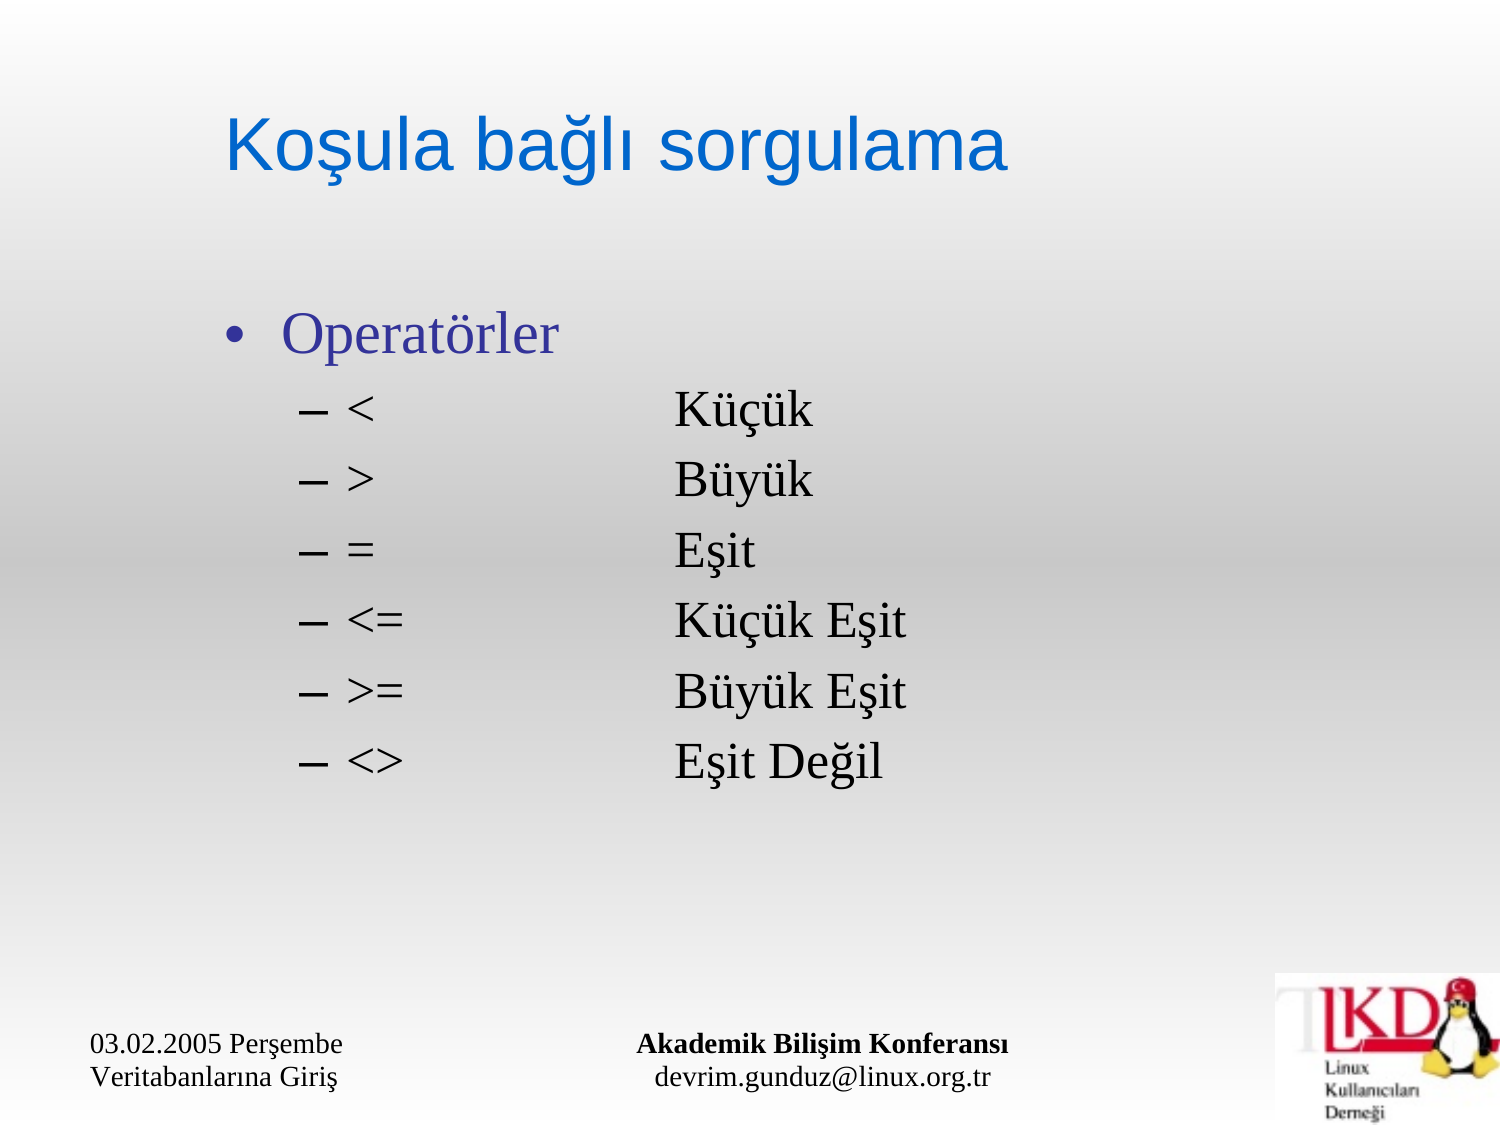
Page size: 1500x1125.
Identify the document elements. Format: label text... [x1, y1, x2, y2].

list Operatörler < Küçük > Büyük = Eşit <= Küçük Eşit >= Büyük Eşit <> Eşit Değil [224, 299, 1425, 975]
title Koşula bağlı sorgulama [224, 49, 1425, 238]
picture [1275, 973, 1500, 1125]
